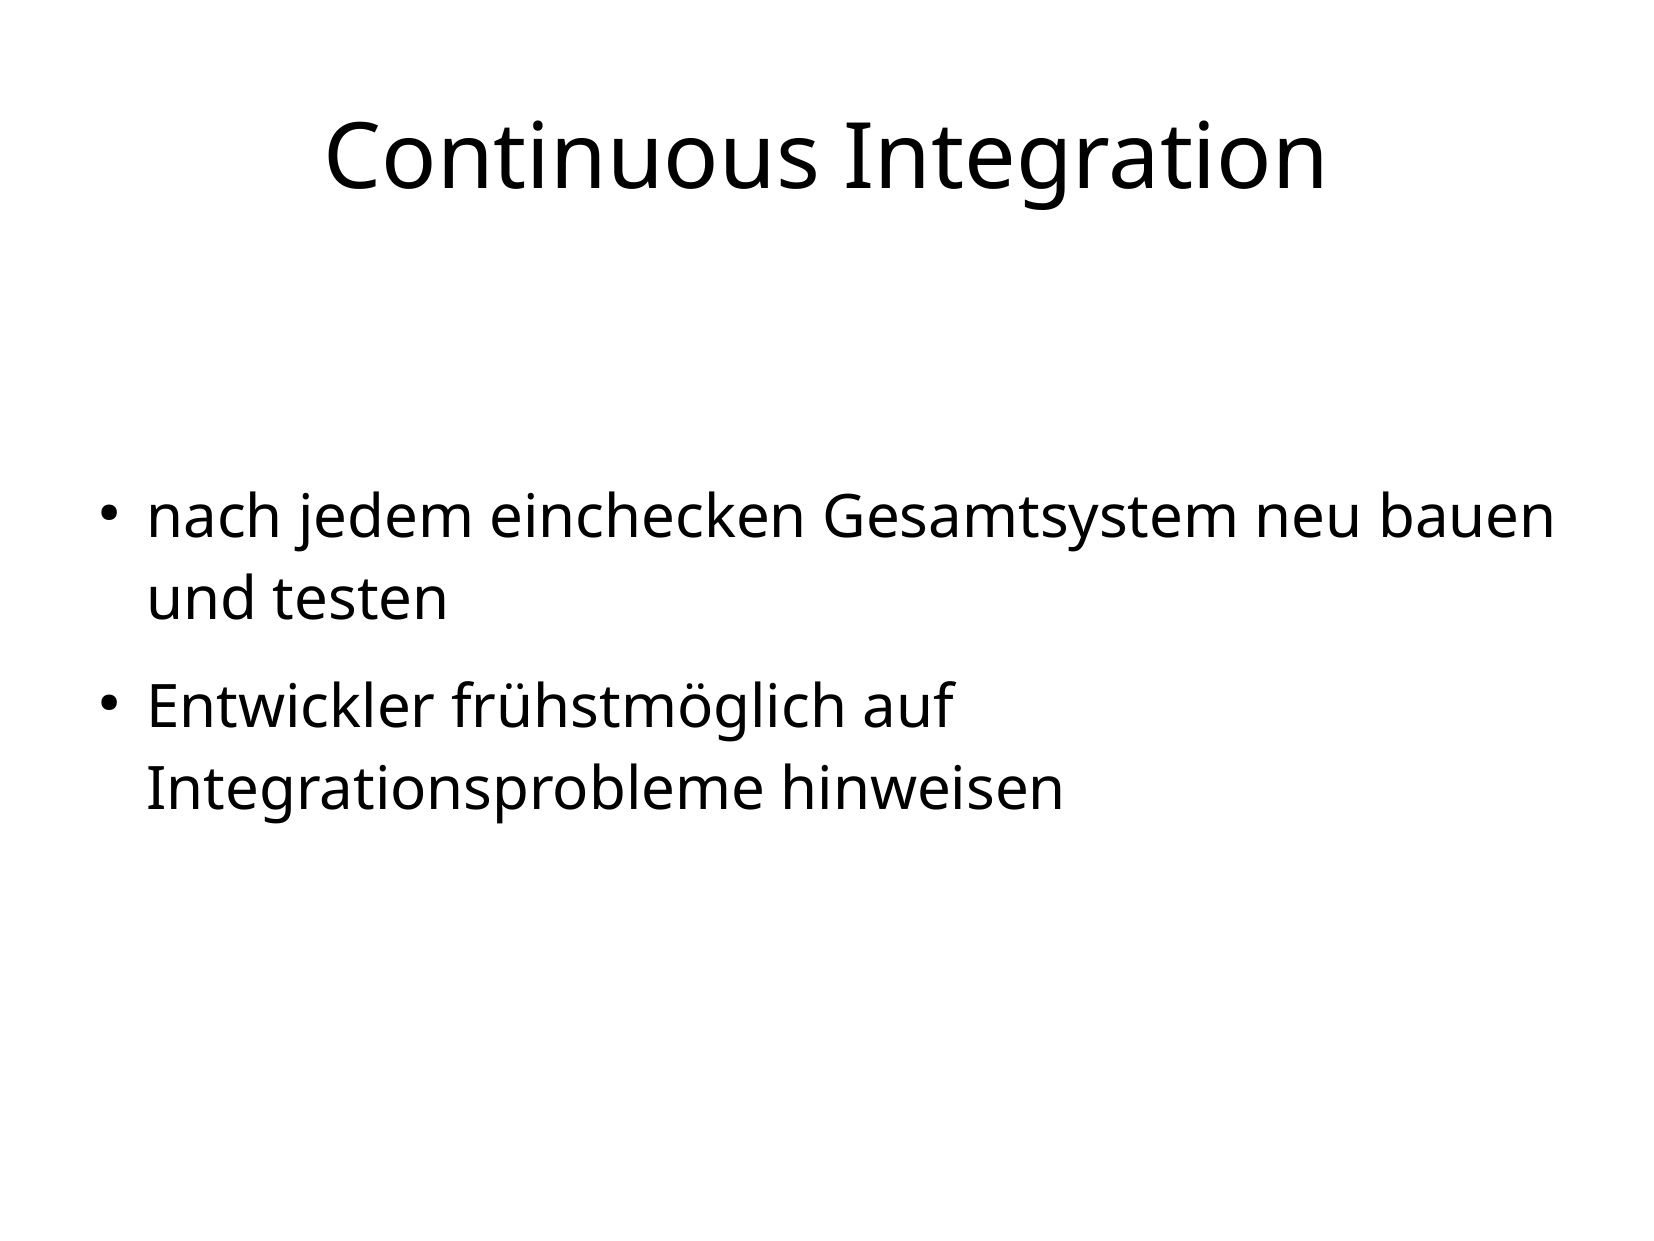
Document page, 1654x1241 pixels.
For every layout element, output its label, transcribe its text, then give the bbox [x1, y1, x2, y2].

title Continuous Integration [82, 49, 1571, 257]
list nach jedem einchecken Gesamtsystem neu bauen und testen Entwickler frühstmöglich auf Integrationsprobleme hinweisen [82, 473, 1571, 827]
